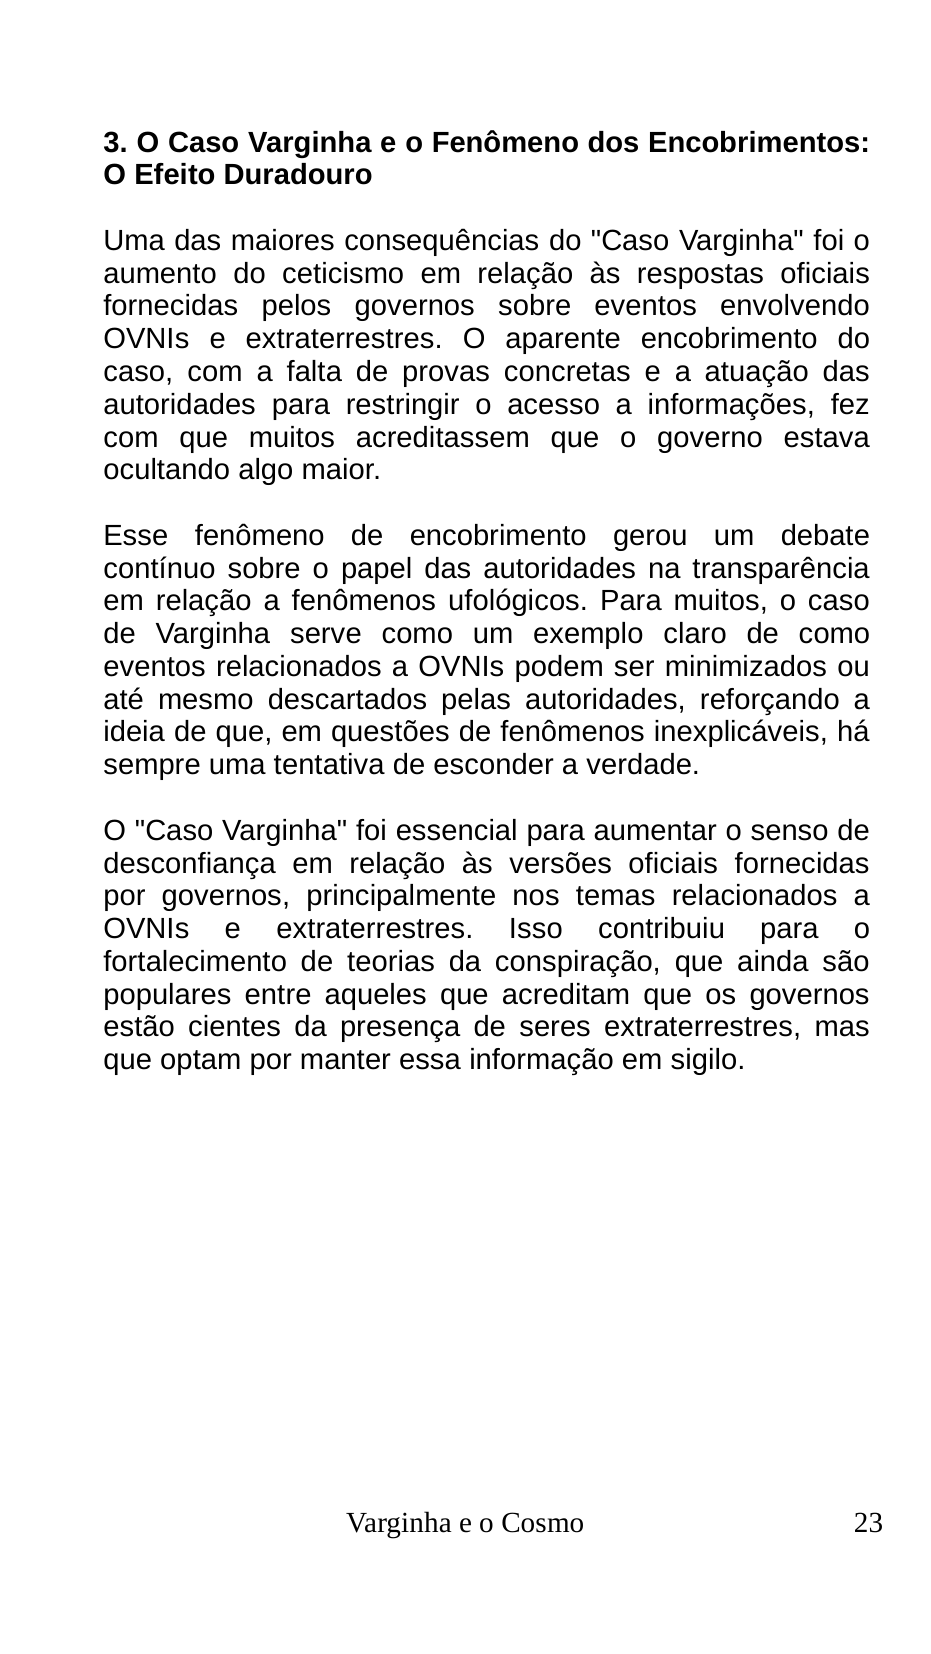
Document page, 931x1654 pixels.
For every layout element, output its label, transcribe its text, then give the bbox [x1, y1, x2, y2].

text_box 3. O Caso Varginha e o Fenômeno dos Encobrimentos: O Efeito Duradouro Uma das maiores consequências do "Caso Varginha" foi o aumento do ceticismo em relação às respostas oficiais fornecidas pelos governos sobre eventos envolvendo OVNIs e extraterrestres. O aparente encobrimento do caso, com a falta de provas concretas e a atuação das autoridades para restringir o acesso a informações, fez com que muitos acreditassem que o governo estava ocultando algo maior. Esse fenômeno de encobrimento gerou um debate contínuo sobre o papel das autoridades na transparência em relação a fenômenos ufológicos. Para muitos, o caso de Varginha serve como um exemplo claro de como eventos relacionados a OVNIs podem ser minimizados ou até mesmo descartados pelas autoridades, reforçando a ideia de que, em questões de fenômenos inexplicáveis, há sempre uma tentativa de esconder a verdade. O "Caso Varginha" foi essencial para aumentar o senso de desconfiança em relação às versões oficiais fornecidas por governos, principalmente nos temas relacionados a OVNIs e extraterrestres. Isso contribuiu para o fortalecimento de teorias da conspiração, que ainda são populares entre aqueles que acreditam que os governos estão cientes da presença de seres extraterrestres, mas que optam por manter essa informação em sigilo. [88, 118, 886, 1084]
